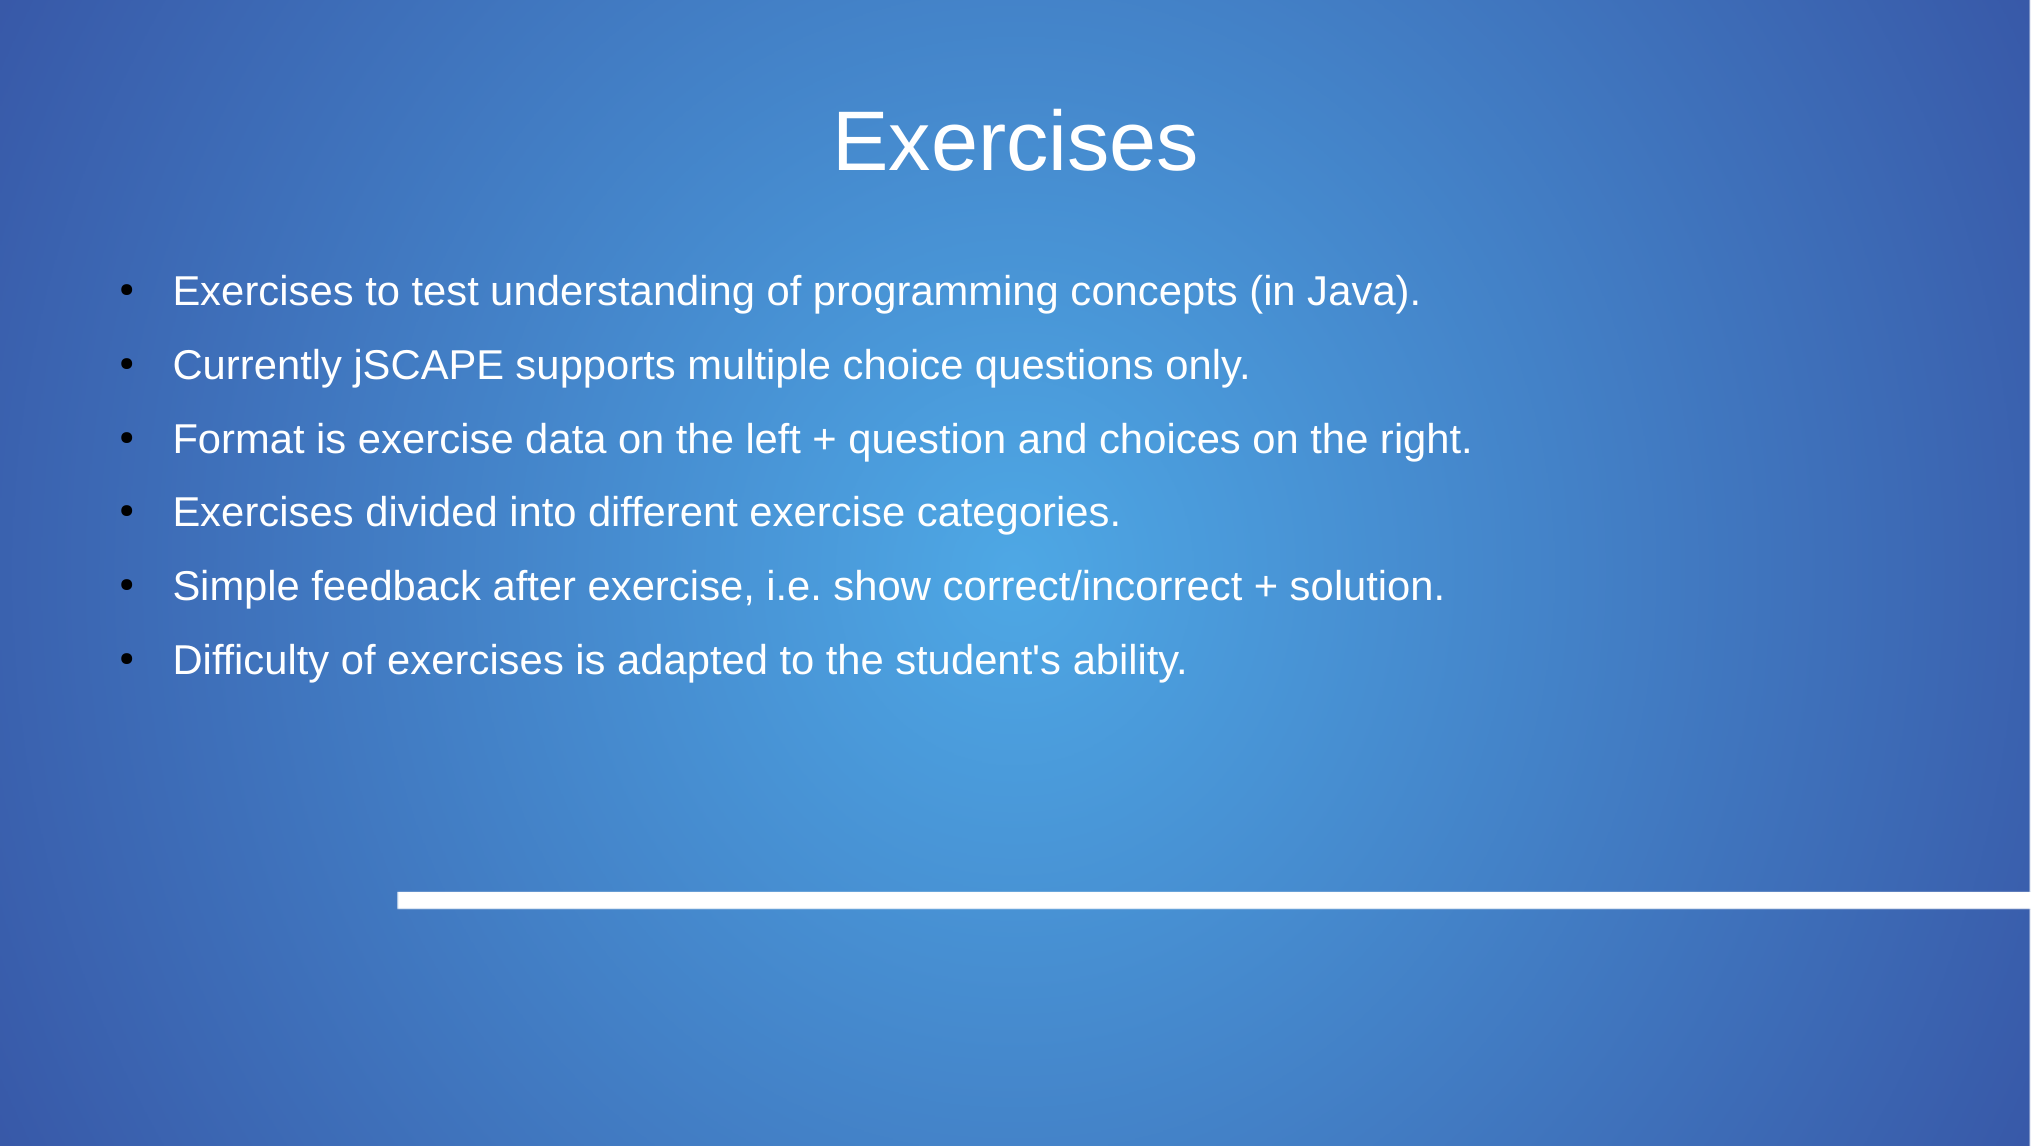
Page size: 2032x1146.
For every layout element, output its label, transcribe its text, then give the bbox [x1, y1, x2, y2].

title Exercises [101, 45, 1930, 237]
list Exercises to test understanding of programming concepts (in Java). Currently jSCAPE supports multiple choice questions only. Format is exercise data on the left + question and choices on the right. Exercises divided into different exercise categories. Simple feedback after exercise, i.e. show correct/incorrect + solution. Difficulty of exercises is adapted to the student's ability. [101, 268, 1930, 933]
picture [0, 0, 2032, 1146]
